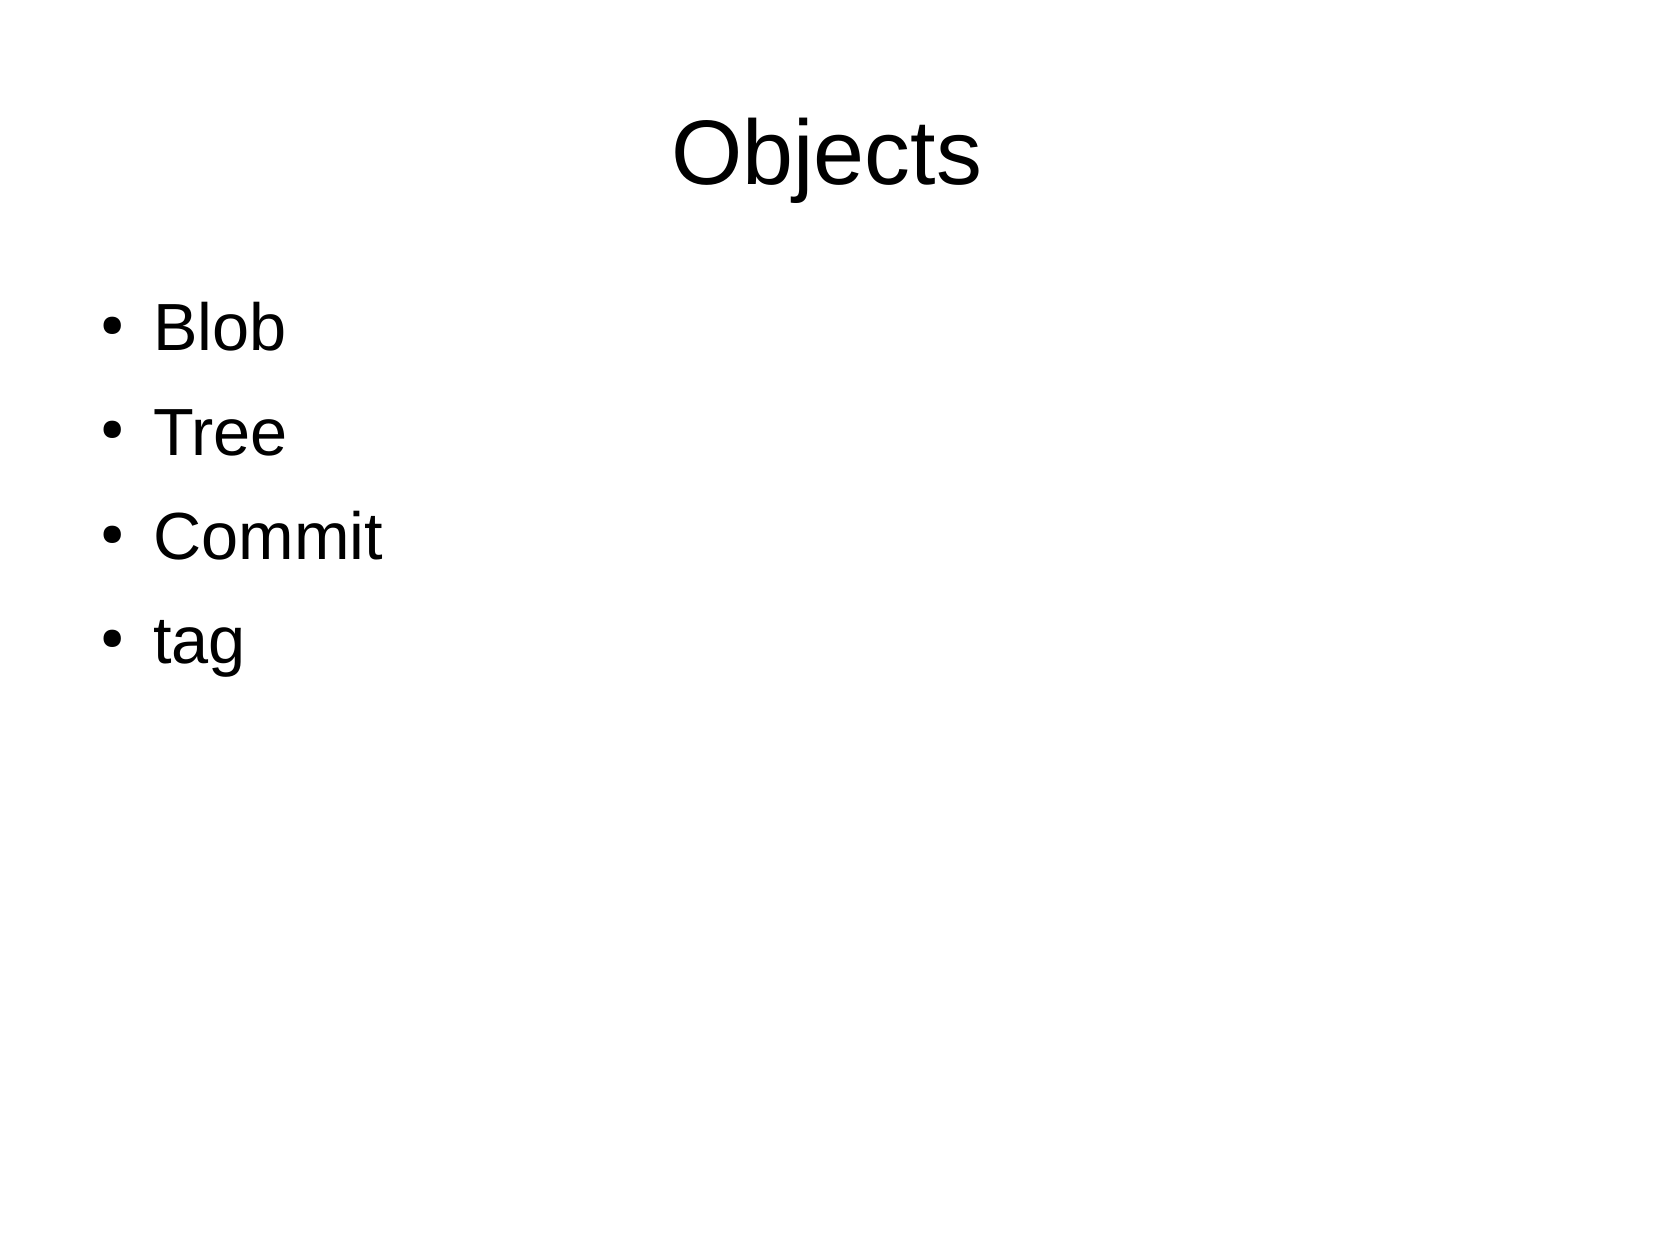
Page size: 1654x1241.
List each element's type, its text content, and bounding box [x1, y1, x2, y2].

title Objects [82, 49, 1571, 257]
list Blob Tree Commit tag [82, 290, 1538, 1010]
